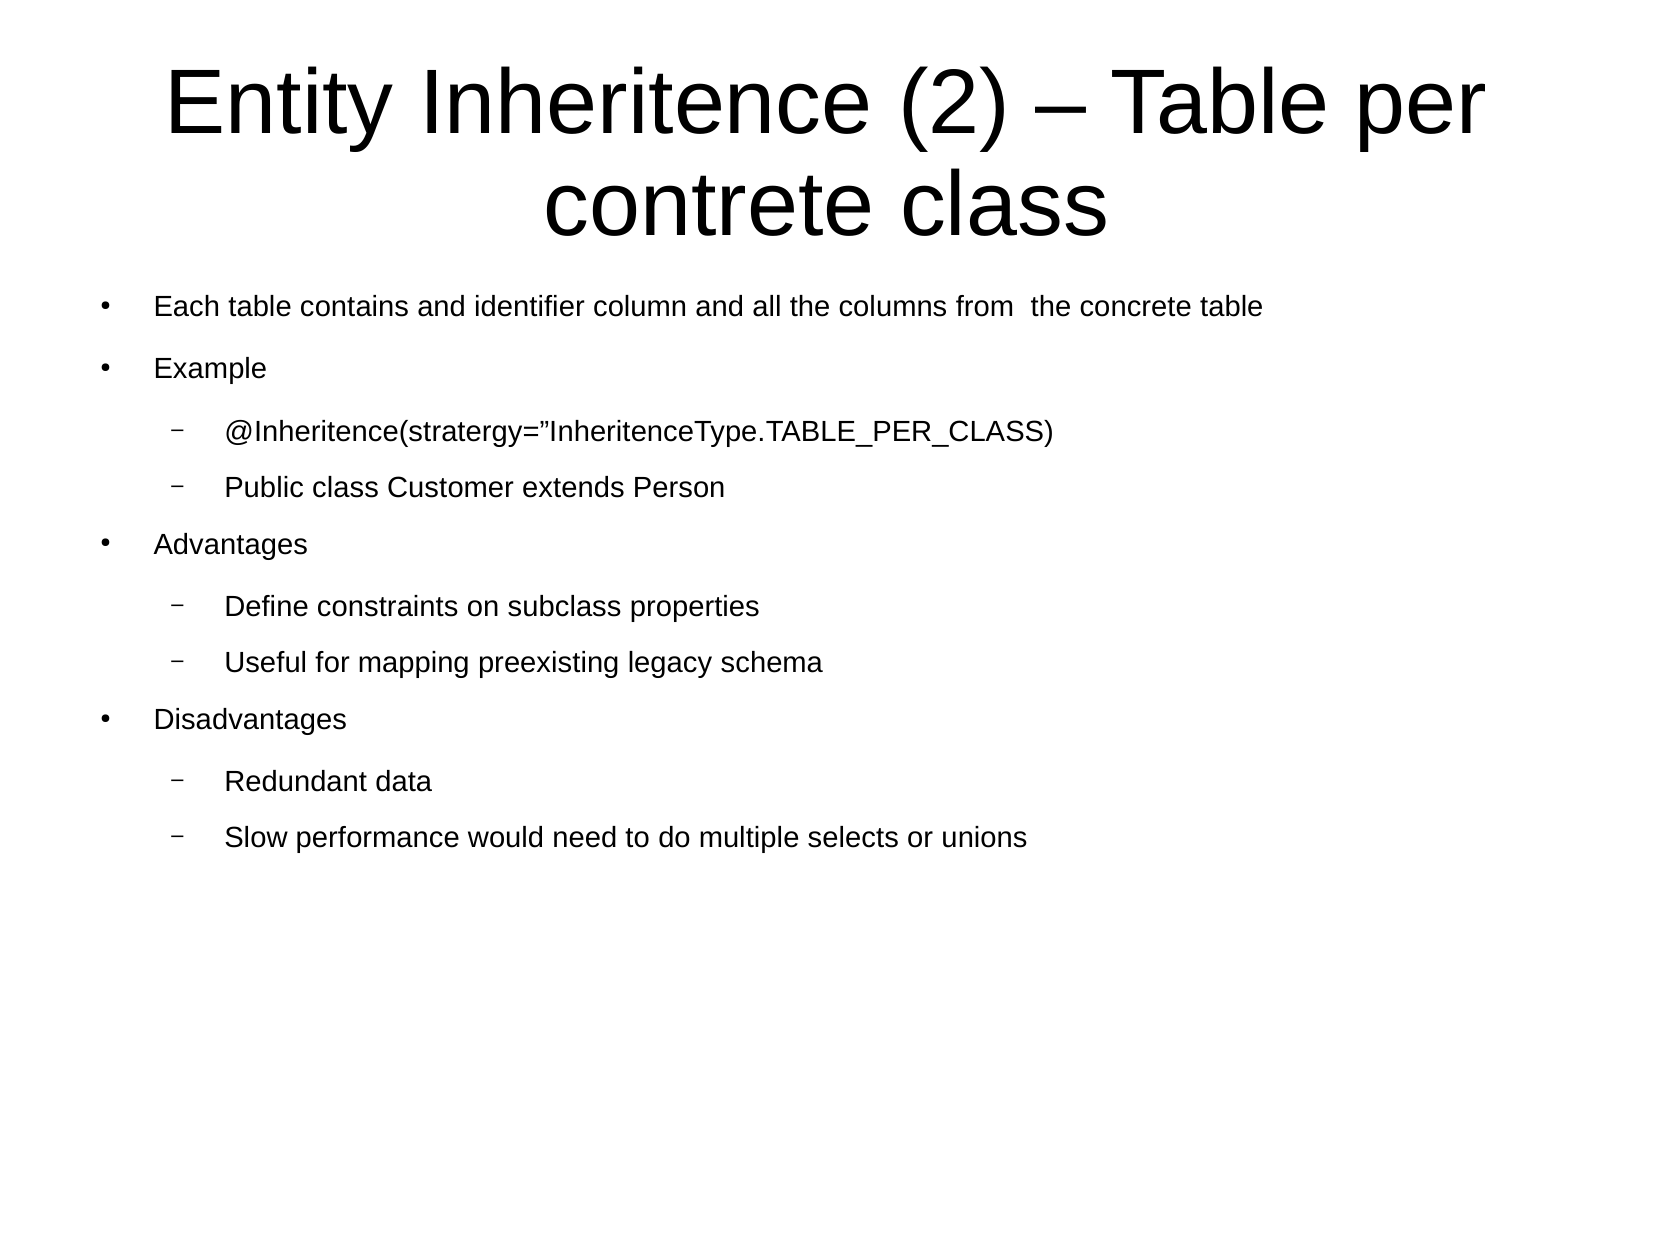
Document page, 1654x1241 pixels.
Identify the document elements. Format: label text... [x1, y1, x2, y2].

title Entity Inheritence (2) – Table per contrete class [82, 49, 1571, 257]
list Each table contains and identifier column and all the columns from the concrete table Example @Inheritence(stratergy=”InheritenceType.TABLE_PER_CLASS) Public class Customer extends Person Advantages Define constraints on subclass properties Useful for mapping preexisting legacy schema Disadvantages Redundant data Slow performance would need to do multiple selects or unions [82, 290, 1538, 1186]
